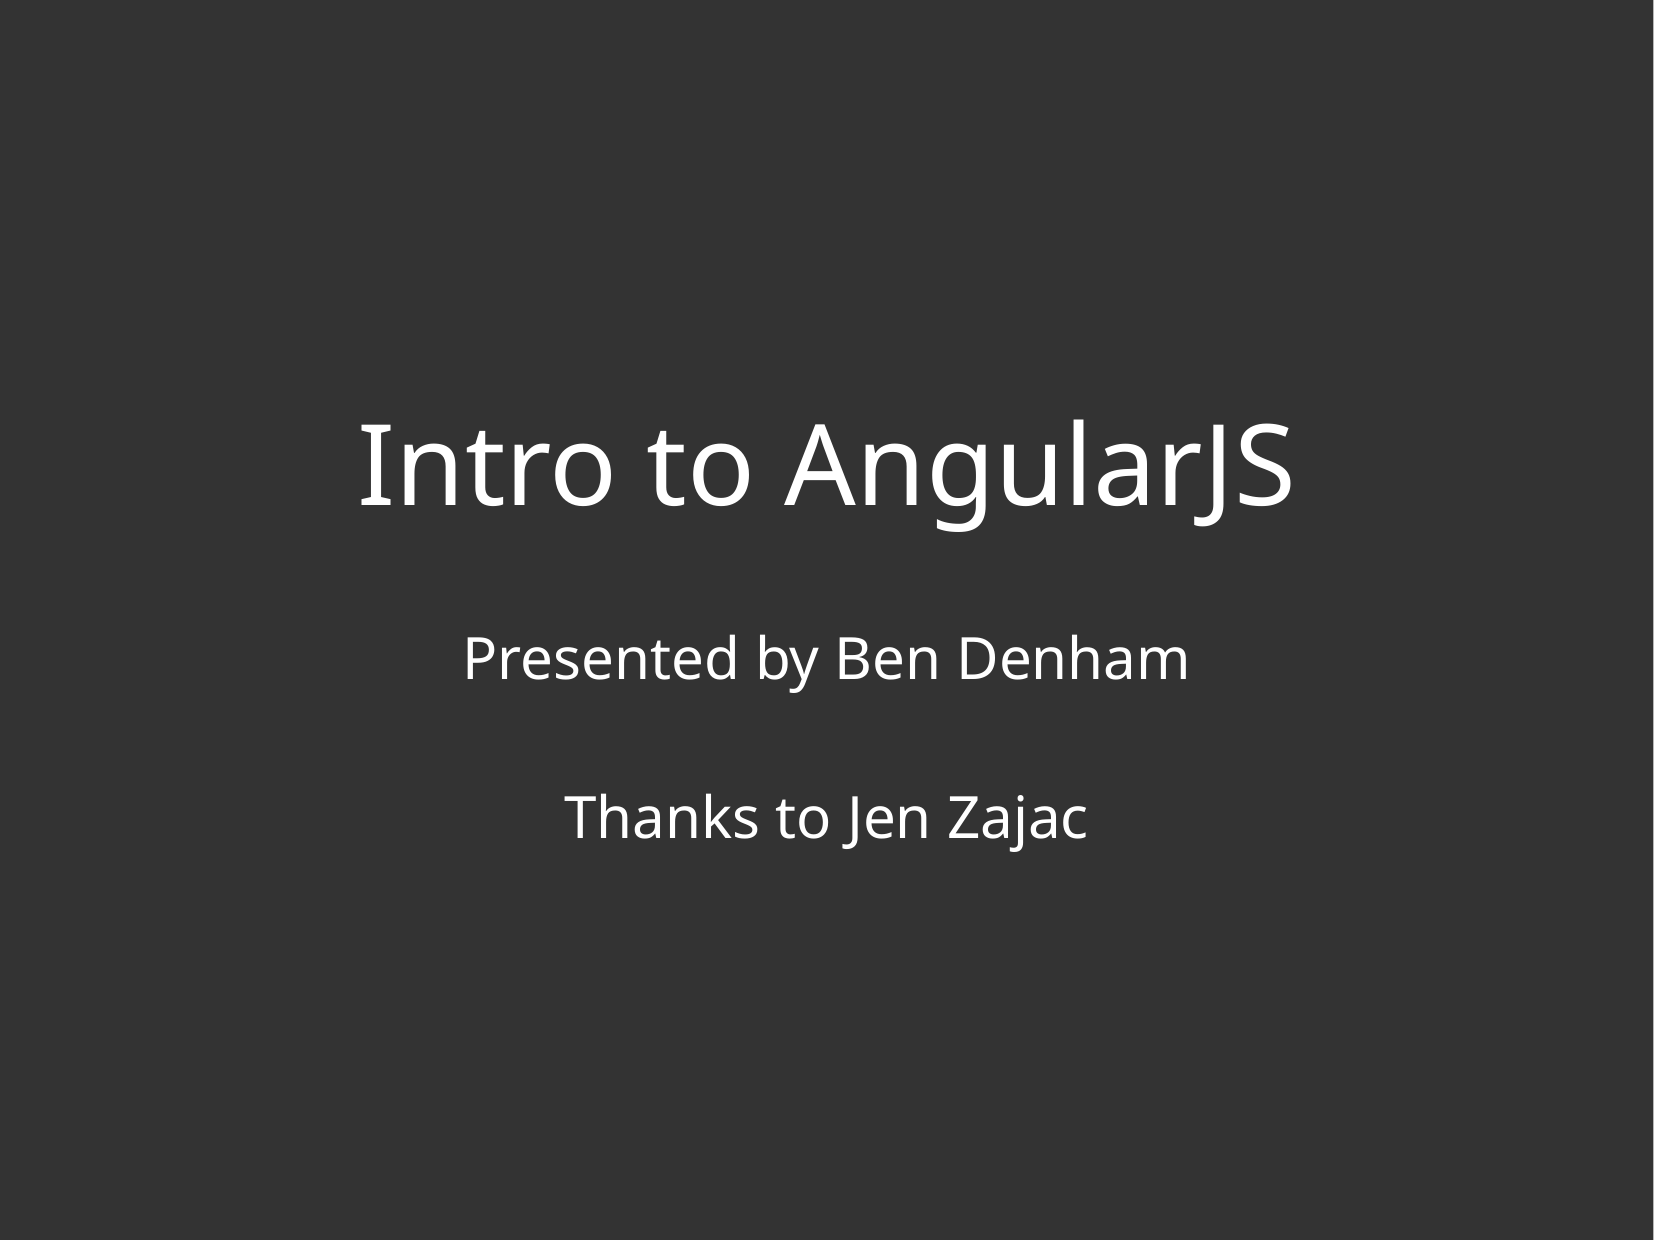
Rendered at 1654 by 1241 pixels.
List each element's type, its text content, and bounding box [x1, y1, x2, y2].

subtitle Intro to AngularJS Presented by Ben Denham Thanks to Jen Zajac [82, 260, 1571, 980]
